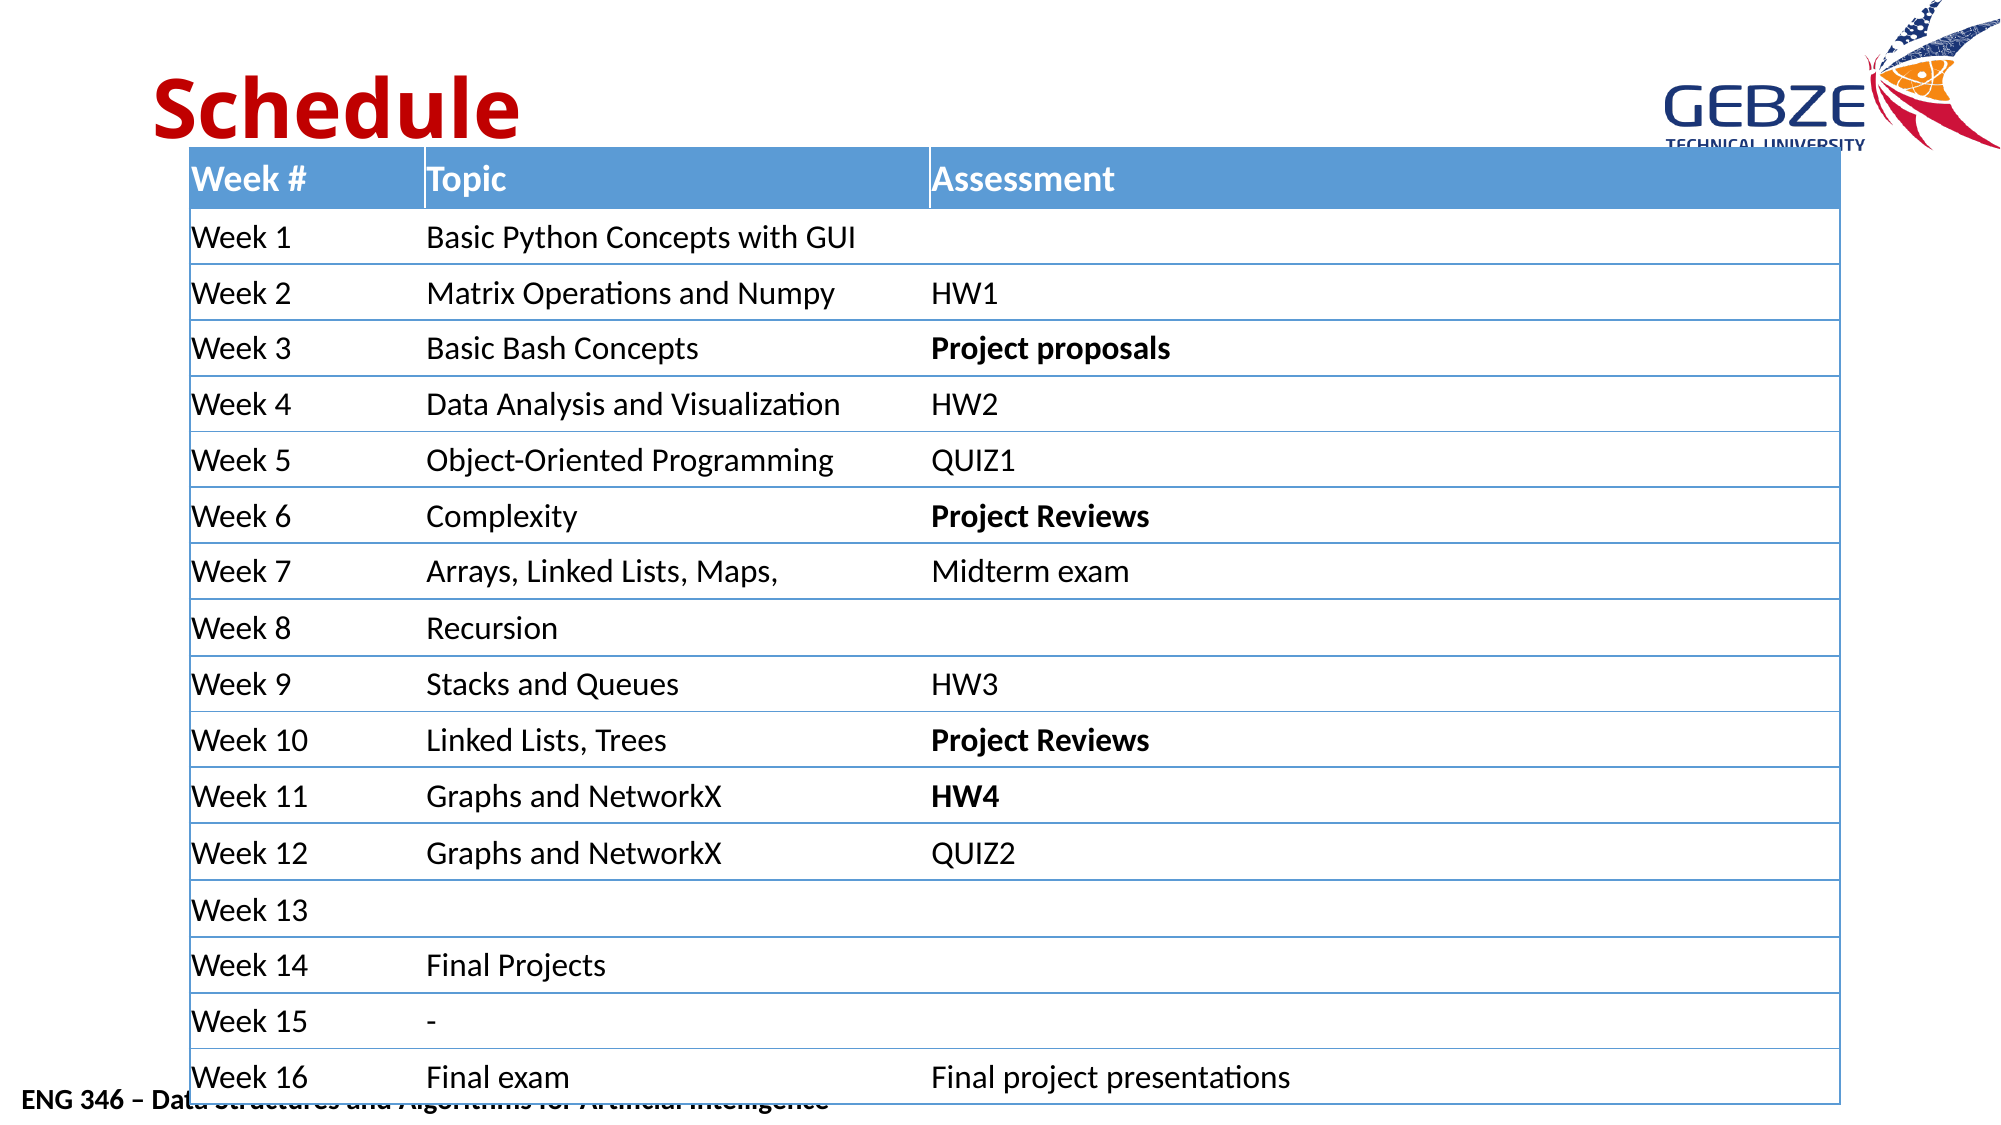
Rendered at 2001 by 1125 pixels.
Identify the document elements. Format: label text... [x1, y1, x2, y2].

table_cell Complexity [426, 488, 929, 542]
picture [1665, 0, 2001, 151]
table_cell [931, 600, 1839, 655]
table_cell Week 16 [191, 1049, 424, 1103]
table_header Assessment [931, 149, 1839, 208]
table_cell Project Reviews [931, 488, 1839, 542]
table_header Topic [426, 149, 929, 208]
table_cell [931, 994, 1839, 1048]
table_cell Midterm exam [931, 544, 1839, 598]
table_cell HW2 [931, 377, 1839, 431]
table_cell Week 11 [191, 768, 424, 822]
table_cell Week 9 [191, 657, 424, 711]
table_header Week # [191, 149, 424, 208]
table_cell Week 8 [191, 600, 424, 655]
table_cell Week 3 [191, 321, 424, 375]
table_cell Week 4 [191, 377, 424, 431]
table_cell Data Analysis and Visualization [426, 377, 929, 431]
table_cell [931, 881, 1839, 936]
table_cell Week 7 [191, 544, 424, 598]
table_cell Project proposals [931, 321, 1839, 375]
table_cell Project Reviews [931, 712, 1839, 766]
table_cell [426, 881, 929, 936]
table_cell Week 2 [191, 265, 424, 319]
table_cell Matrix Operations and Numpy [426, 265, 929, 319]
table_cell Final Projects [426, 938, 929, 992]
table_cell QUIZ1 [931, 432, 1839, 486]
table_cell Graphs and NetworkX [426, 824, 929, 879]
table_cell Week 5 [191, 432, 424, 486]
table_cell Recursion [426, 600, 929, 655]
table_cell - [426, 994, 929, 1048]
table_cell HW3 [931, 657, 1839, 711]
table_cell Week 6 [191, 488, 424, 542]
table_cell Final exam [426, 1049, 929, 1103]
table_cell [931, 938, 1839, 992]
table_cell Week 15 [191, 994, 424, 1048]
table_cell Basic Python Concepts with GUI [426, 209, 929, 263]
table_cell [931, 209, 1839, 263]
table_cell Basic Bash Concepts [426, 321, 929, 375]
table_cell HW4 [931, 768, 1839, 822]
table_cell Graphs and NetworkX [426, 768, 929, 822]
table_cell Object-Oriented Programming [426, 432, 929, 486]
table_cell Week 14 [191, 938, 424, 992]
table_cell HW1 [931, 265, 1839, 319]
table_cell Linked Lists, Trees [426, 712, 929, 766]
title Schedule [137, 59, 1862, 165]
table_cell Arrays, Linked Lists, Maps, [426, 544, 929, 598]
table_cell Week 13 [191, 881, 424, 936]
table_cell Week 1 [191, 209, 424, 263]
table_cell Stacks and Queues [426, 657, 929, 711]
table_cell Week 10 [191, 712, 424, 766]
table_cell Final project presentations [931, 1049, 1839, 1103]
table_cell Week 12 [191, 824, 424, 879]
table_cell QUIZ2 [931, 824, 1839, 879]
